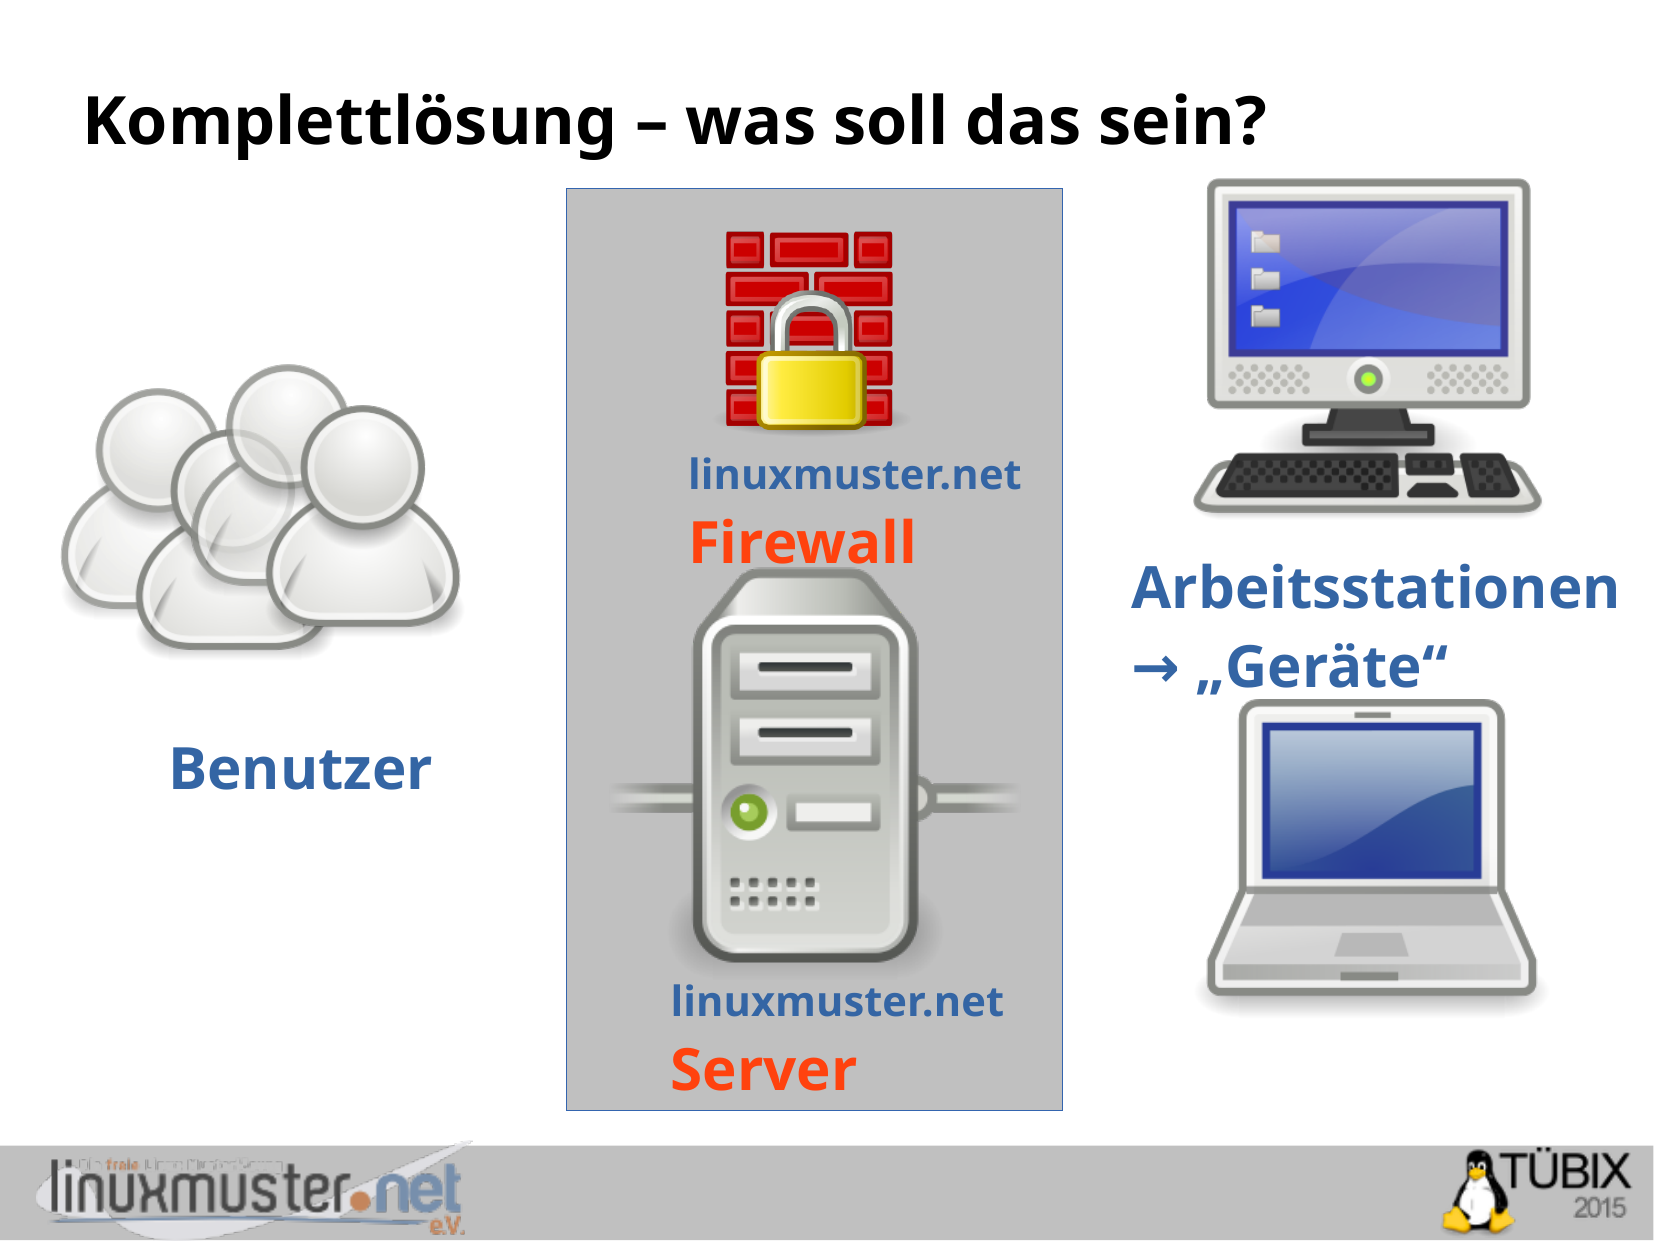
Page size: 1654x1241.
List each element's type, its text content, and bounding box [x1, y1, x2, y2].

text_box linuxmuster.net Firewall [673, 437, 1016, 565]
picture [1184, 668, 1560, 1043]
picture [1440, 1146, 1642, 1238]
text_box linuxmuster.net Server [655, 963, 999, 1092]
text_box [566, 188, 1063, 1111]
text_box Arbeitsstationen → „Geräte“ [1116, 538, 1619, 686]
picture [36, 1140, 473, 1241]
title Komplettlösung – was soll das sein? [82, 49, 1571, 189]
picture [35, 330, 497, 686]
text_box Benutzer [153, 720, 438, 802]
picture [1192, 164, 1545, 520]
picture [590, 550, 1040, 1000]
picture [686, 213, 922, 437]
